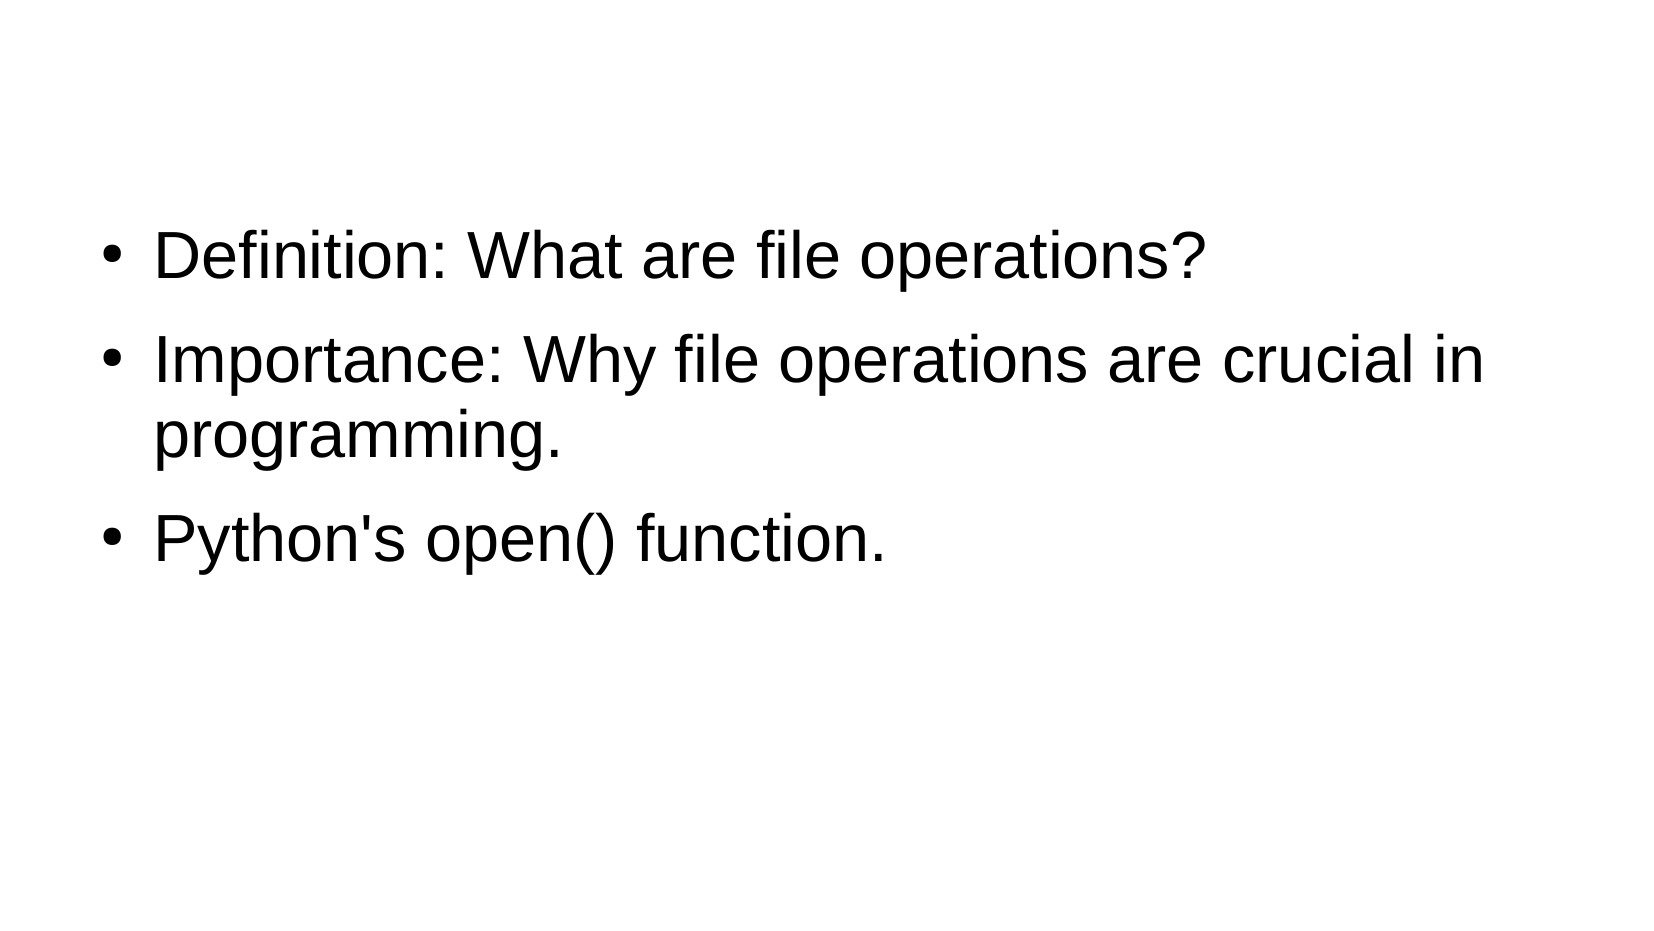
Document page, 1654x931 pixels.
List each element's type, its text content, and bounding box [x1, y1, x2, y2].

list Definition: What are file operations? Importance: Why file operations are crucial in programming. Python's open() function. [82, 217, 1571, 758]
